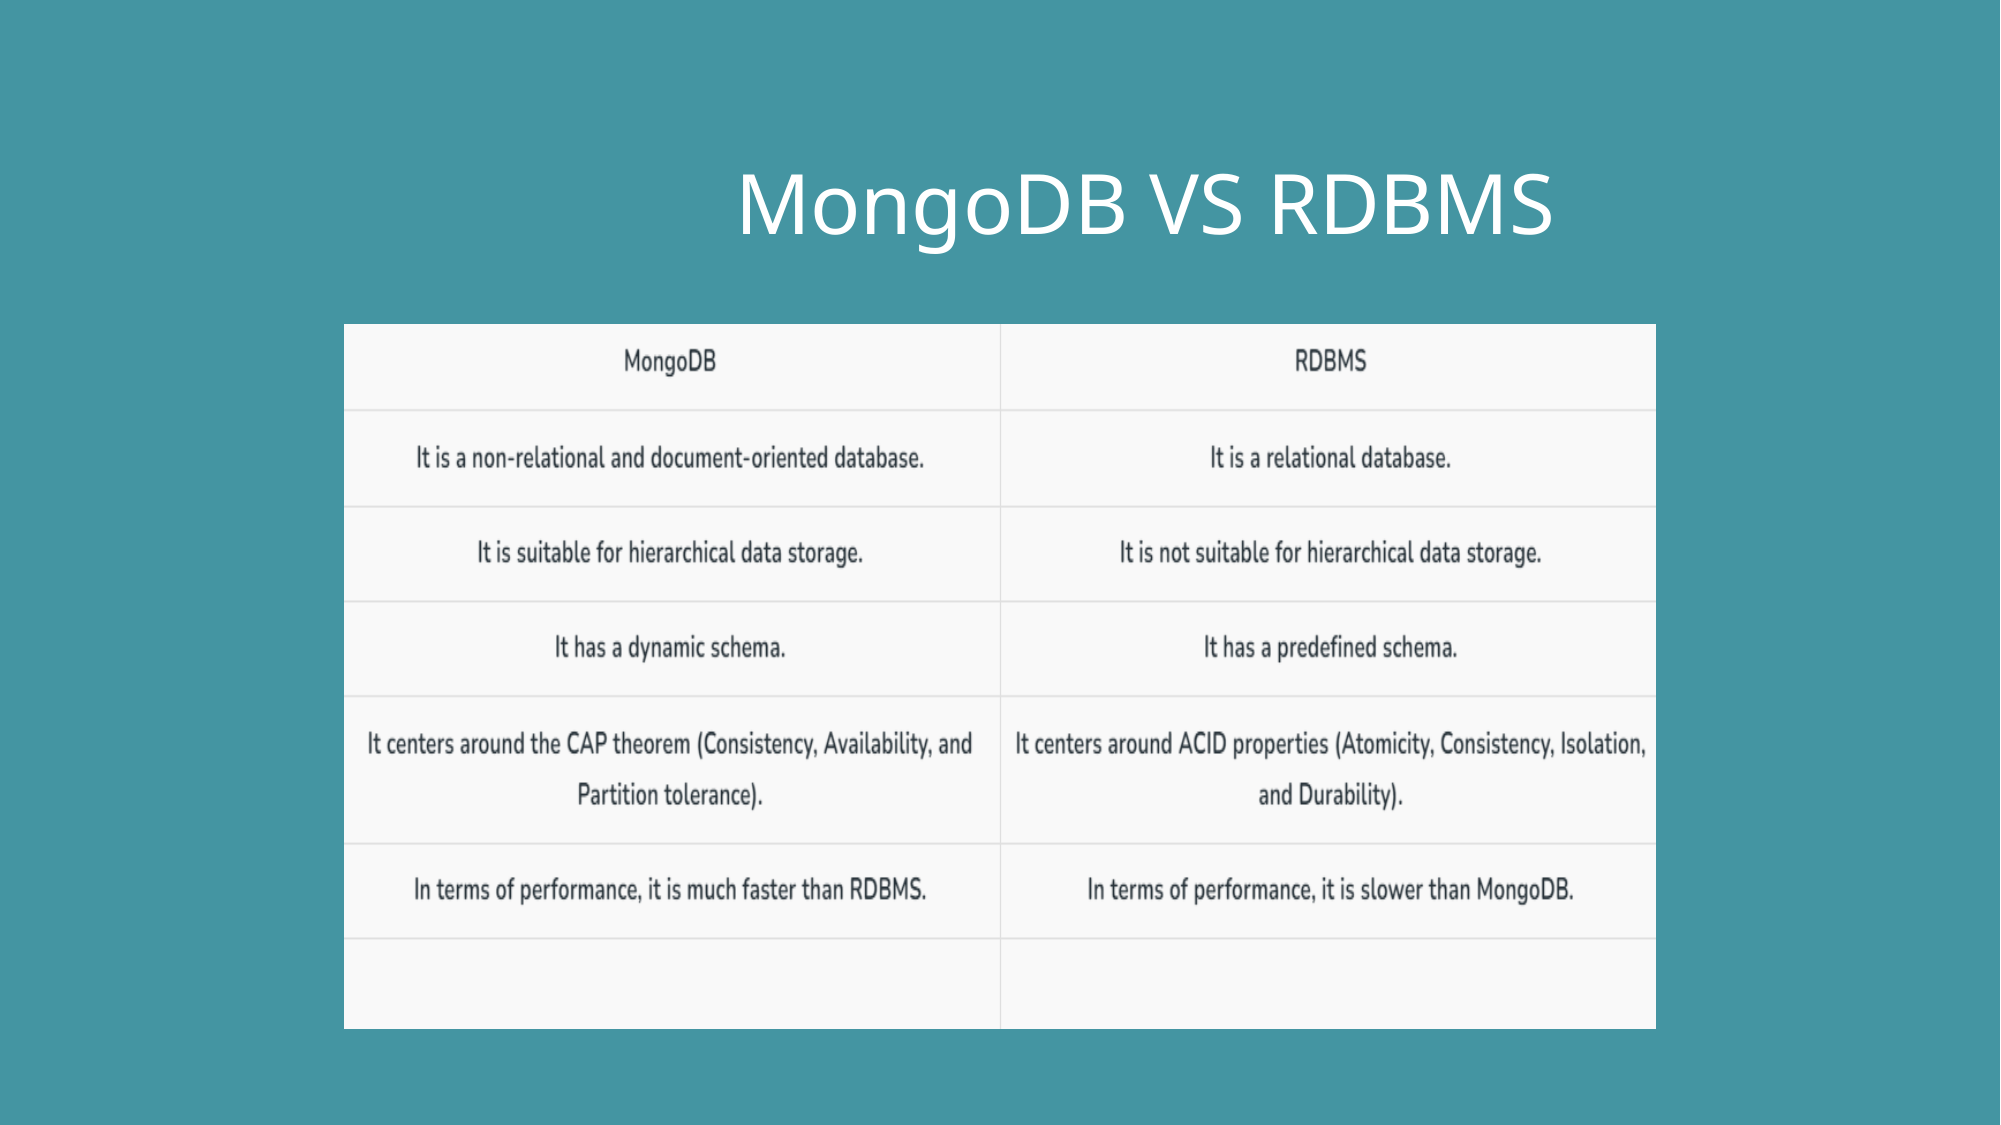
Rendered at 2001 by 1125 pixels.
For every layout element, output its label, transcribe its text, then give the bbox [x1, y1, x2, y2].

picture [344, 324, 1656, 1029]
title MongoDB VS RDBMS [533, 155, 1590, 263]
